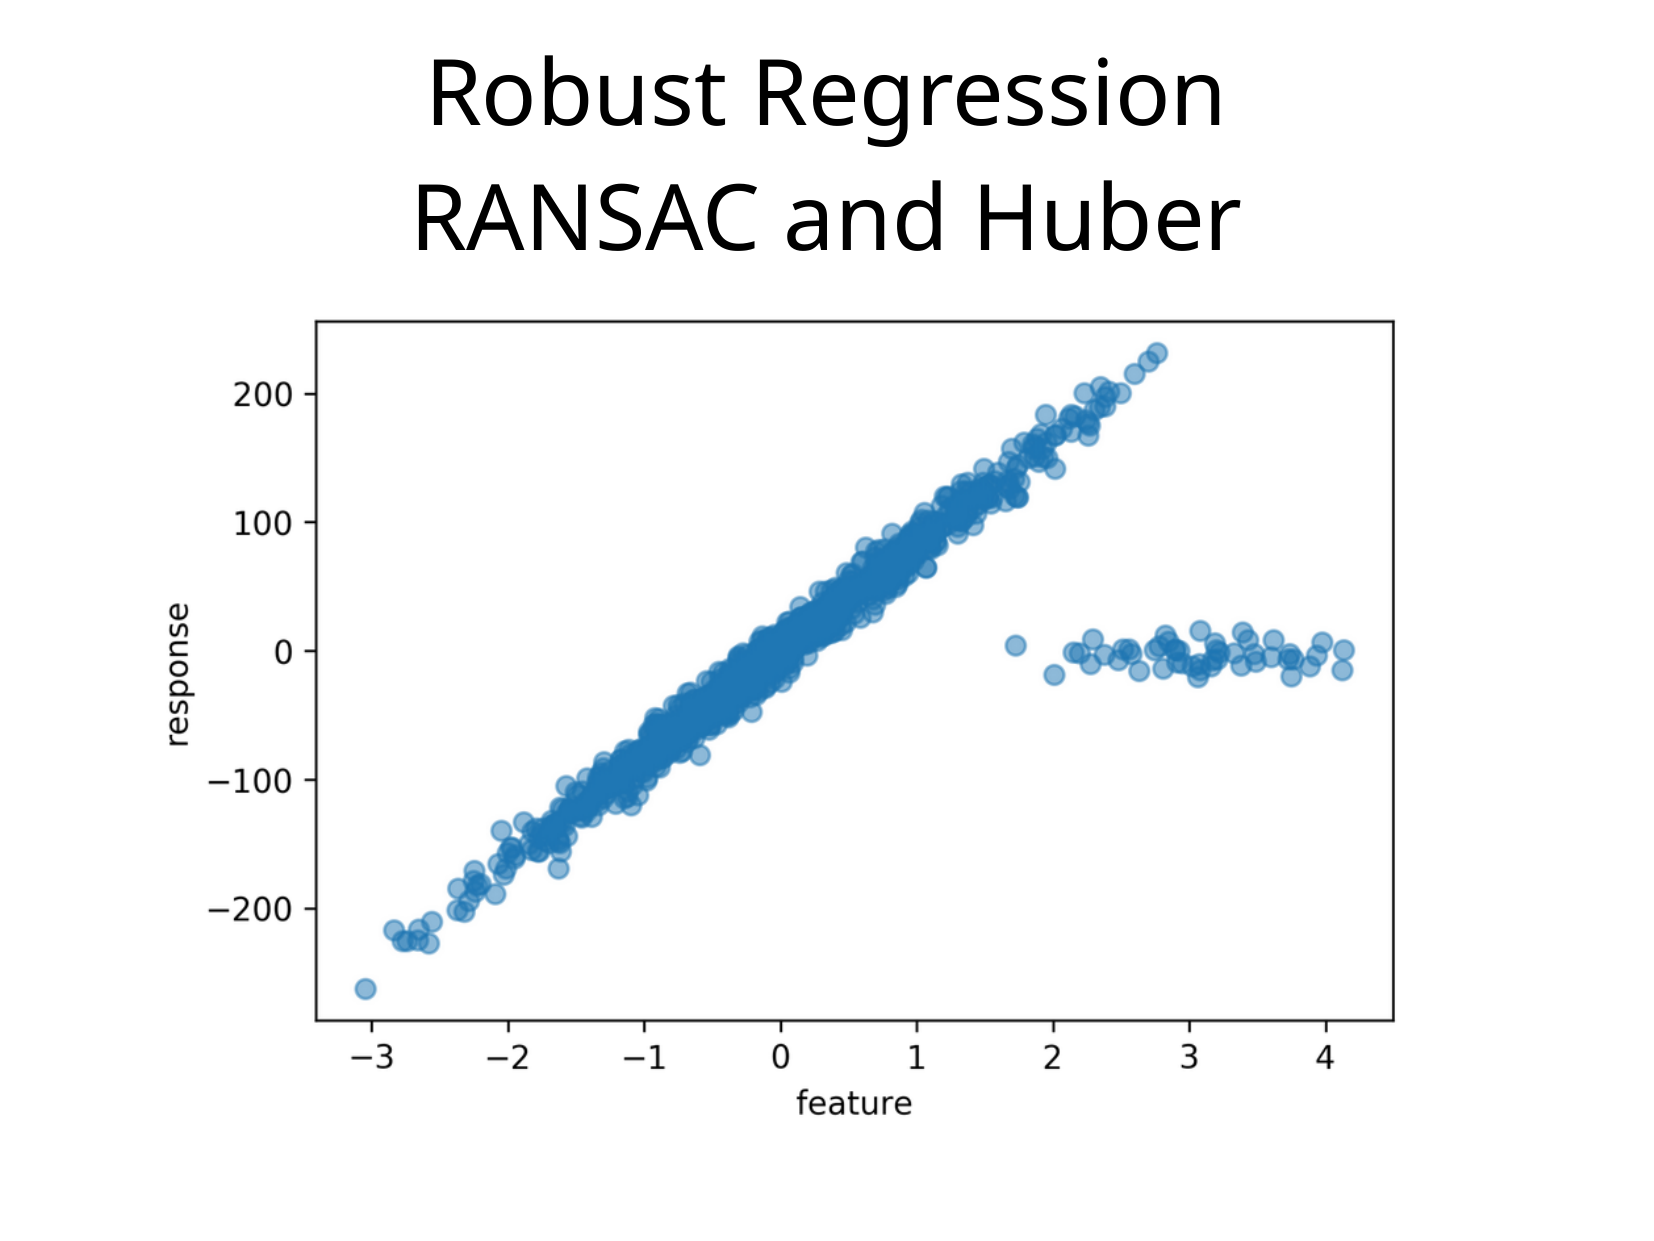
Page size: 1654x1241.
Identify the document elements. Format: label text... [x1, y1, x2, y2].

title Robust Regression RANSAC and Huber [82, 49, 1571, 257]
picture [125, 284, 1441, 1141]
